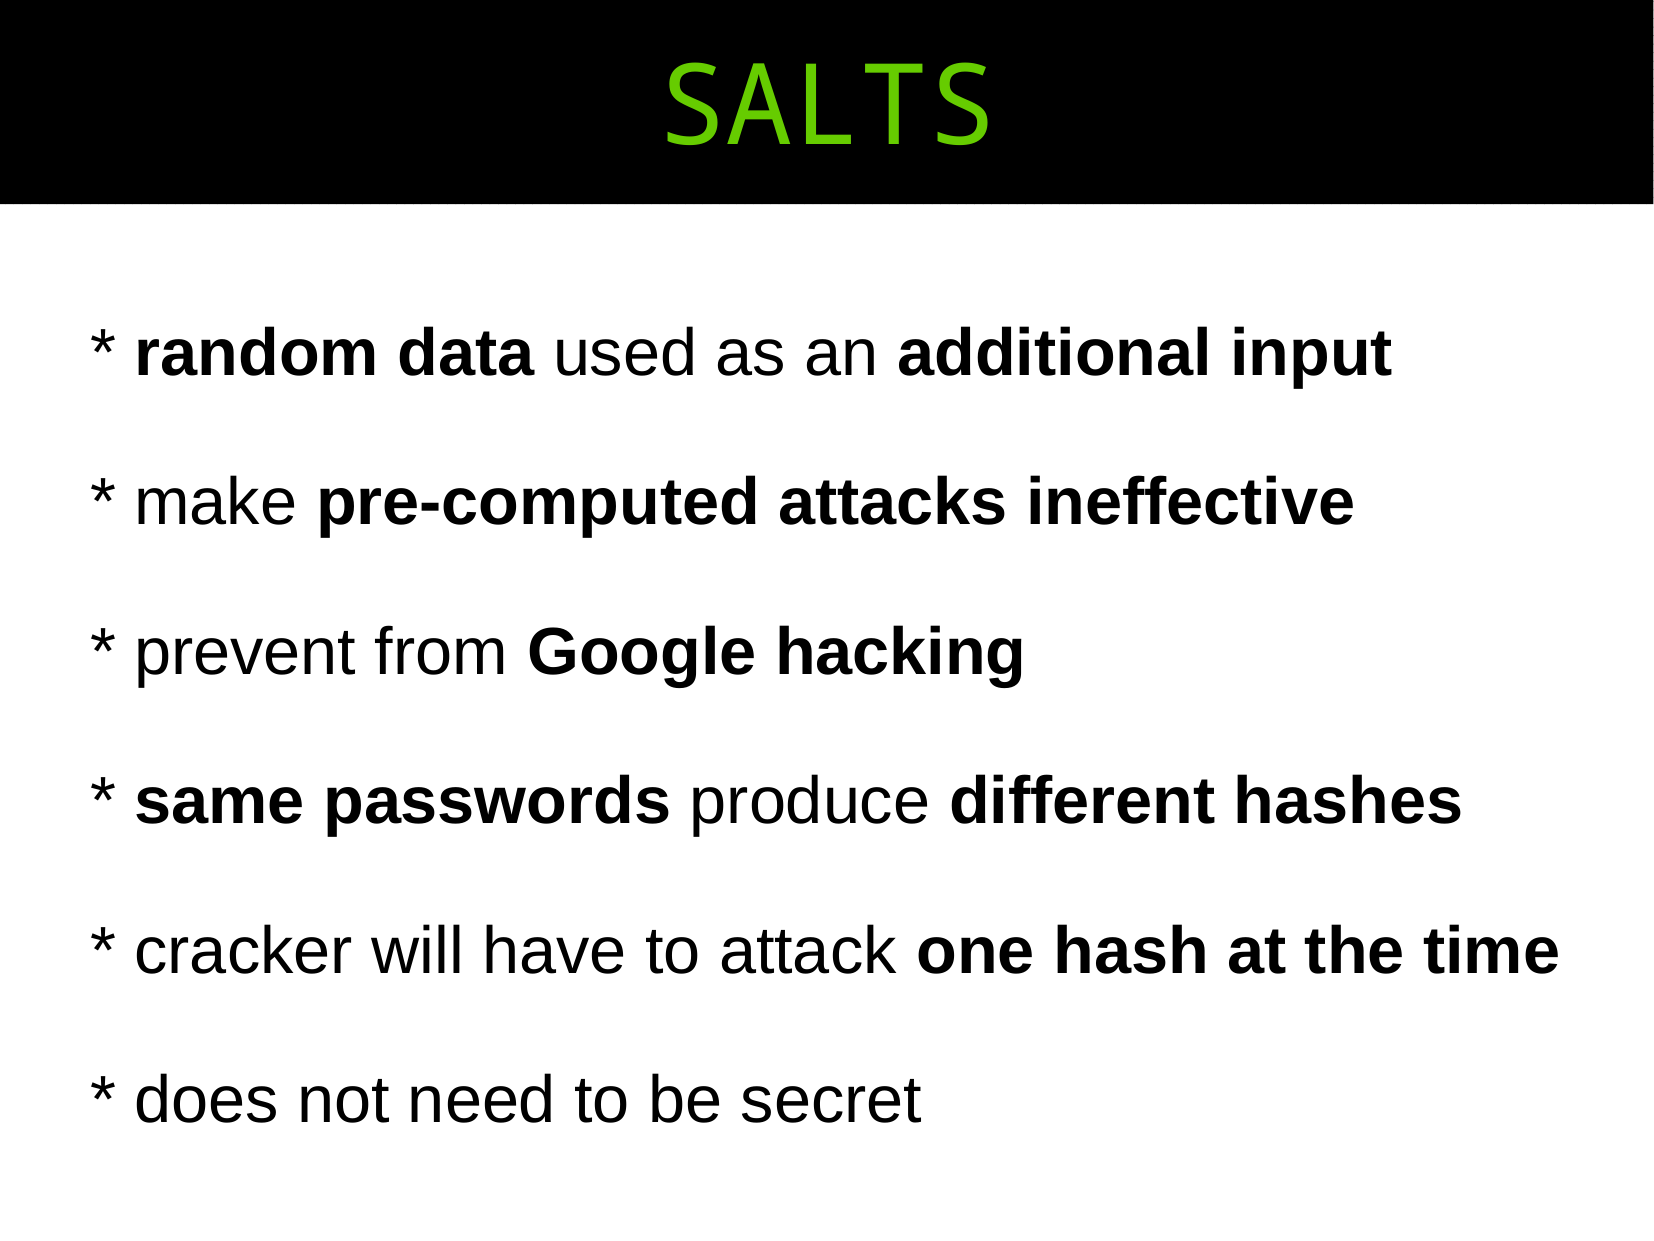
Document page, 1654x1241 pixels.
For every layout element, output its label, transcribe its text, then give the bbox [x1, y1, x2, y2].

title SALTS [0, 0, 1654, 205]
subtitle * random data used as an additional input * make pre-computed attacks ineffective * prevent from Google hacking * same passwords produce different hashes * cracker will have to attack one hash at the time * does not need to be secret [90, 305, 1621, 1146]
